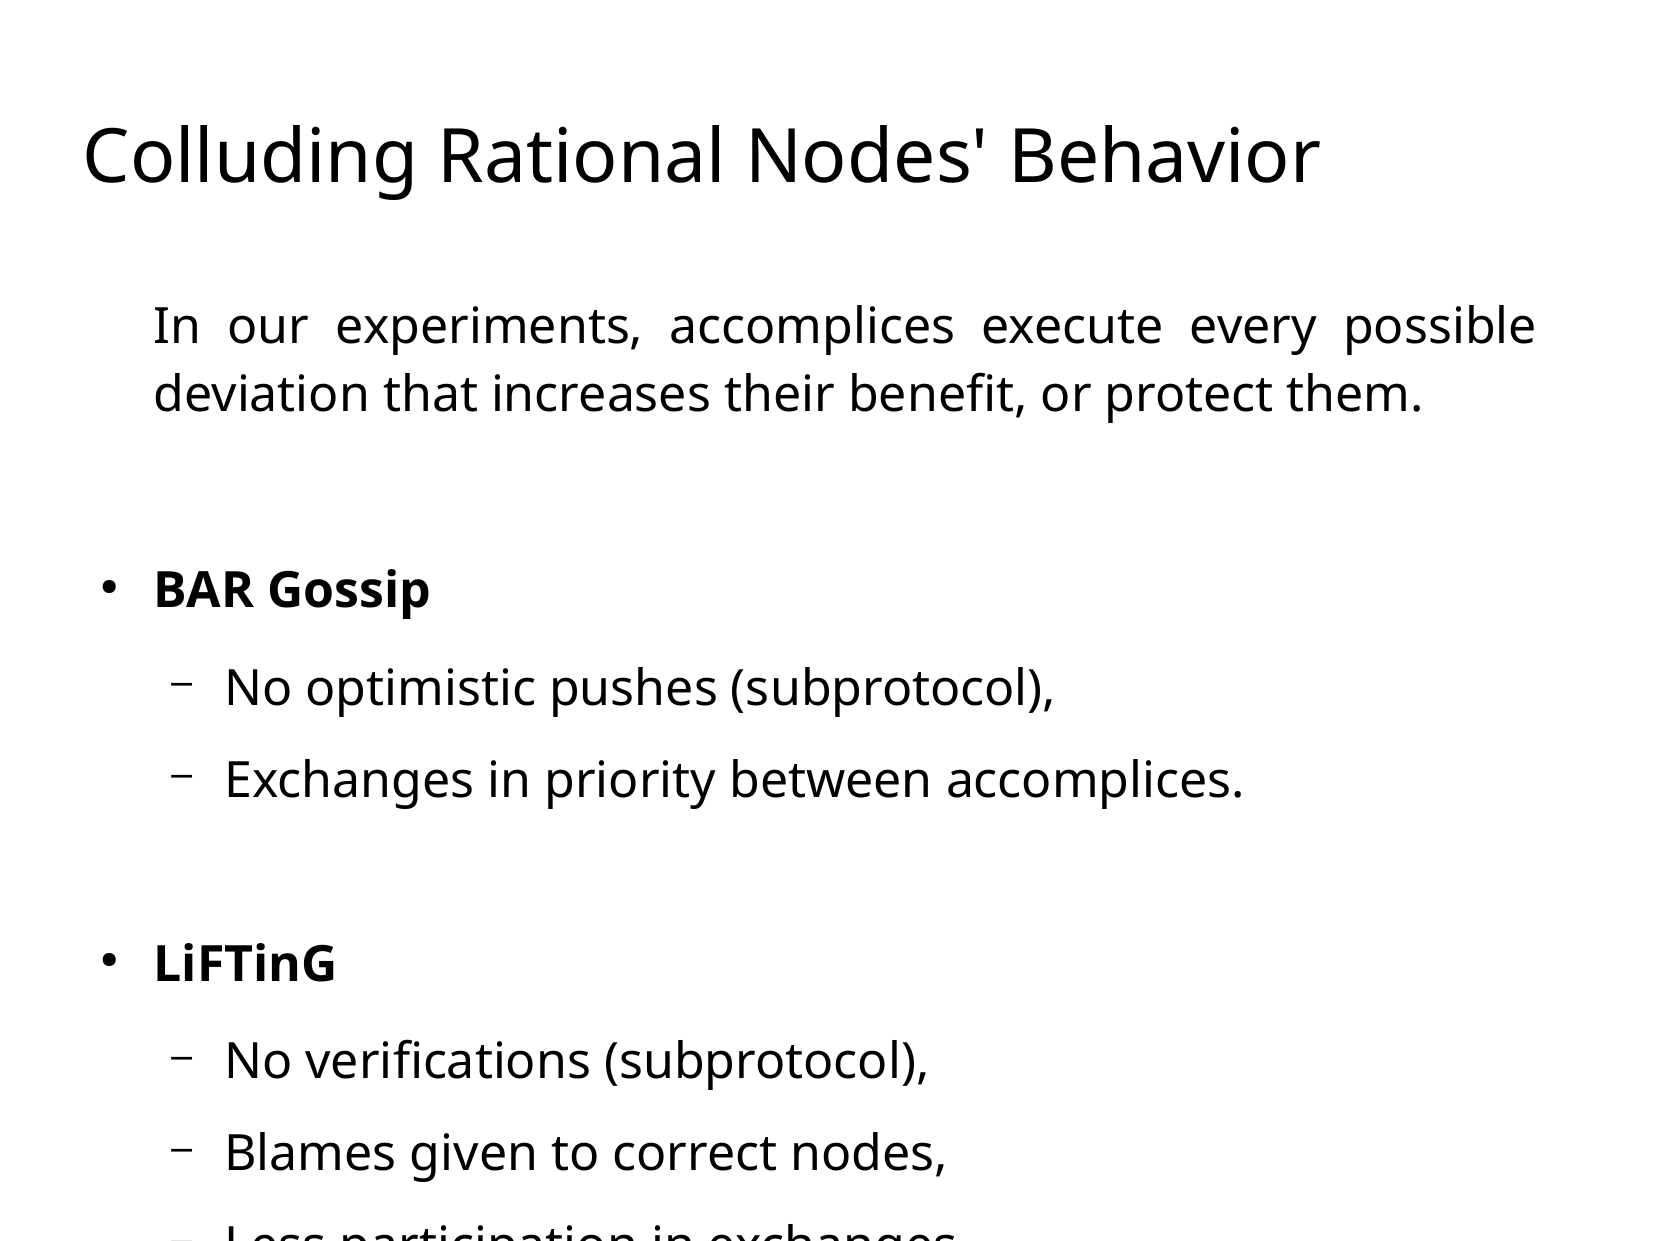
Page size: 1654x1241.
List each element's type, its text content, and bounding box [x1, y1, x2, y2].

list In our experiments, accomplices execute every possible deviation that increases their benefit, or protect them. BAR Gossip No optimistic pushes (subprotocol), Exchanges in priority between accomplices. LiFTinG No verifications (subprotocol), Blames given to correct nodes, Less participation in exchanges. [82, 290, 1538, 1120]
title Colluding Rational Nodes' Behavior [82, 49, 1571, 257]
